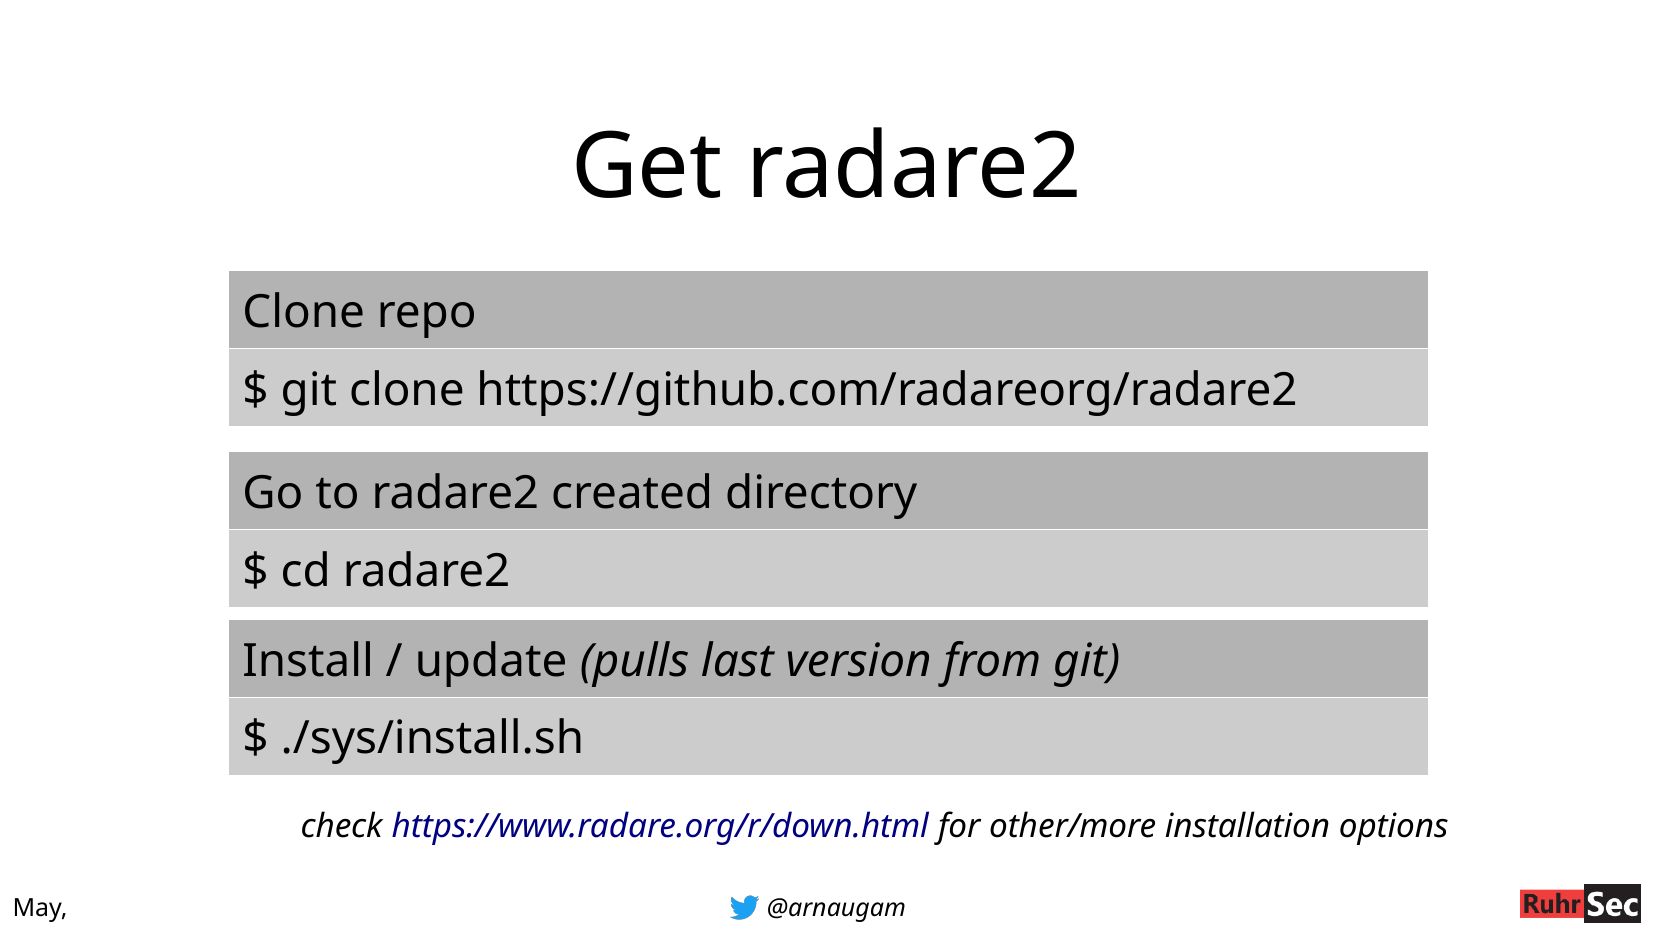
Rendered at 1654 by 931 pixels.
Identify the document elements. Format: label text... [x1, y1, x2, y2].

table_cell $ git clone https://github.com/radareorg/radare2 [229, 349, 1428, 426]
title Get radare2 [82, 84, 1571, 240]
table_cell $ ./sys/install.sh [229, 698, 1428, 775]
picture [721, 884, 768, 931]
table_header Install / update (pulls last version from git) [229, 620, 1428, 697]
table_cell $ cd radare2 [229, 530, 1428, 607]
text_box check https://www.radare.org/r/down.html for other/more installation options [285, 795, 1368, 850]
table_header Go to radare2 created directory [229, 452, 1428, 529]
picture [1520, 884, 1641, 923]
table_header Clone repo [229, 271, 1428, 348]
